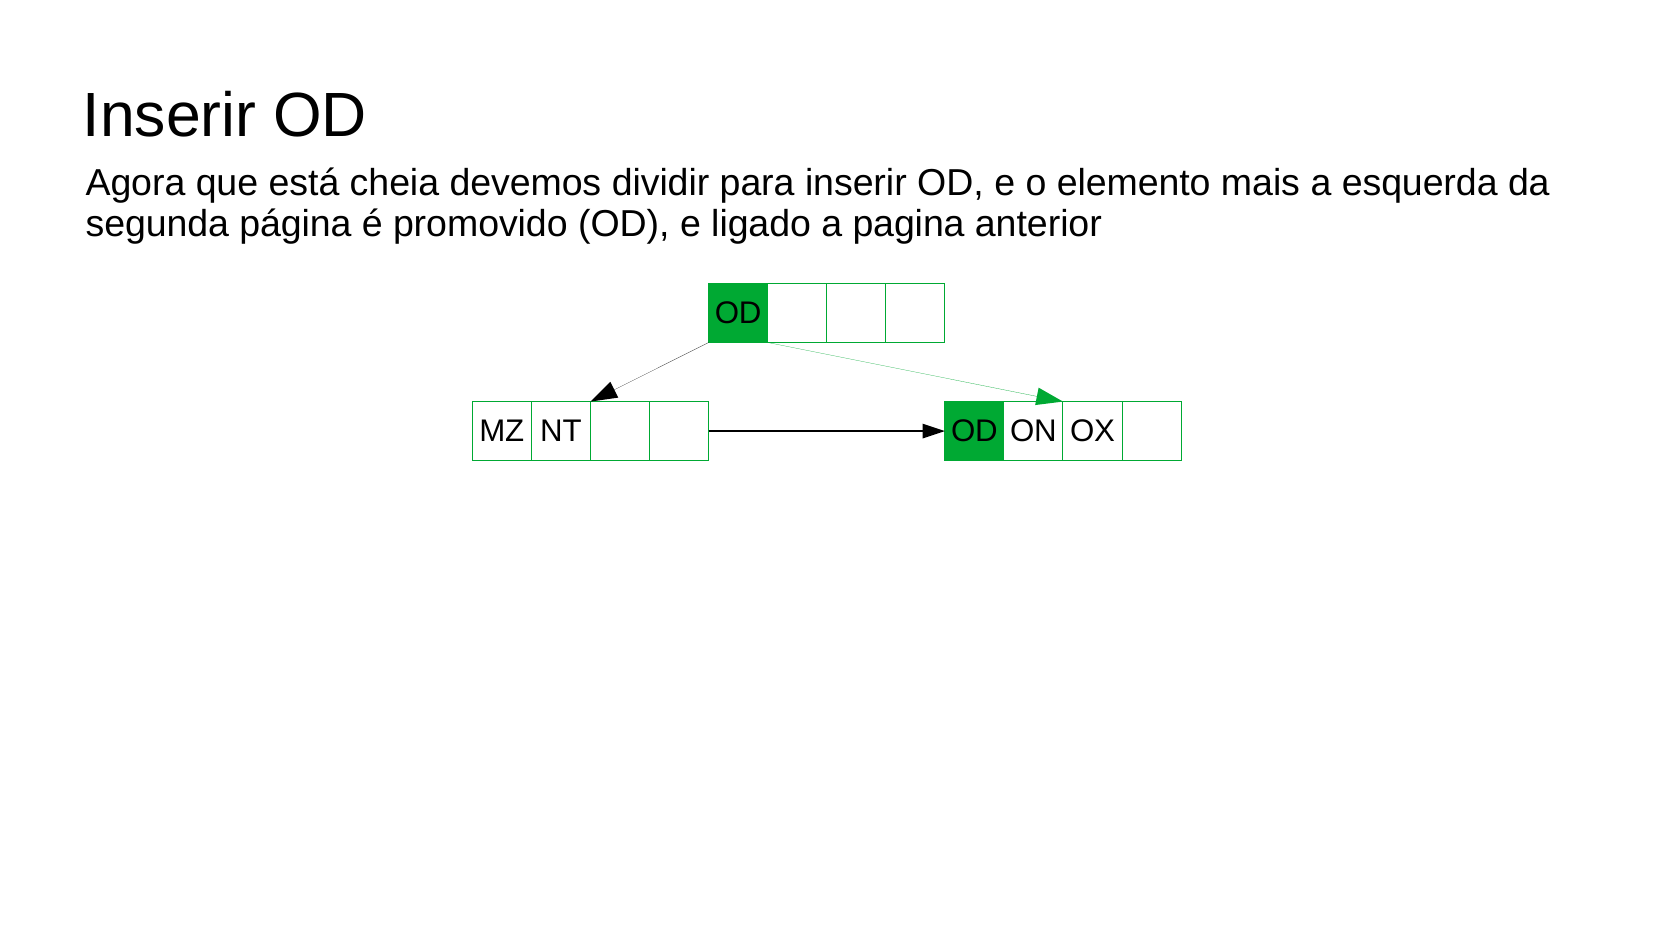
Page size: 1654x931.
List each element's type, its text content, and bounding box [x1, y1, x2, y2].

text_box [767, 283, 945, 343]
text_box Agora que está cheia devemos dividir para inserir OD, e o elemento mais a esquerda da segunda página é promovido (OD), e ligado a pagina anterior [70, 153, 1607, 272]
text_box OD [708, 283, 767, 343]
text_box MZ [472, 401, 531, 461]
text_box OD [944, 401, 1003, 461]
text_box [1122, 401, 1182, 461]
text_box OX [1062, 401, 1122, 461]
text_box [590, 401, 709, 461]
title Inserir OD [82, 37, 1571, 153]
text_box NT [531, 401, 590, 461]
text_box ON [1003, 401, 1062, 461]
